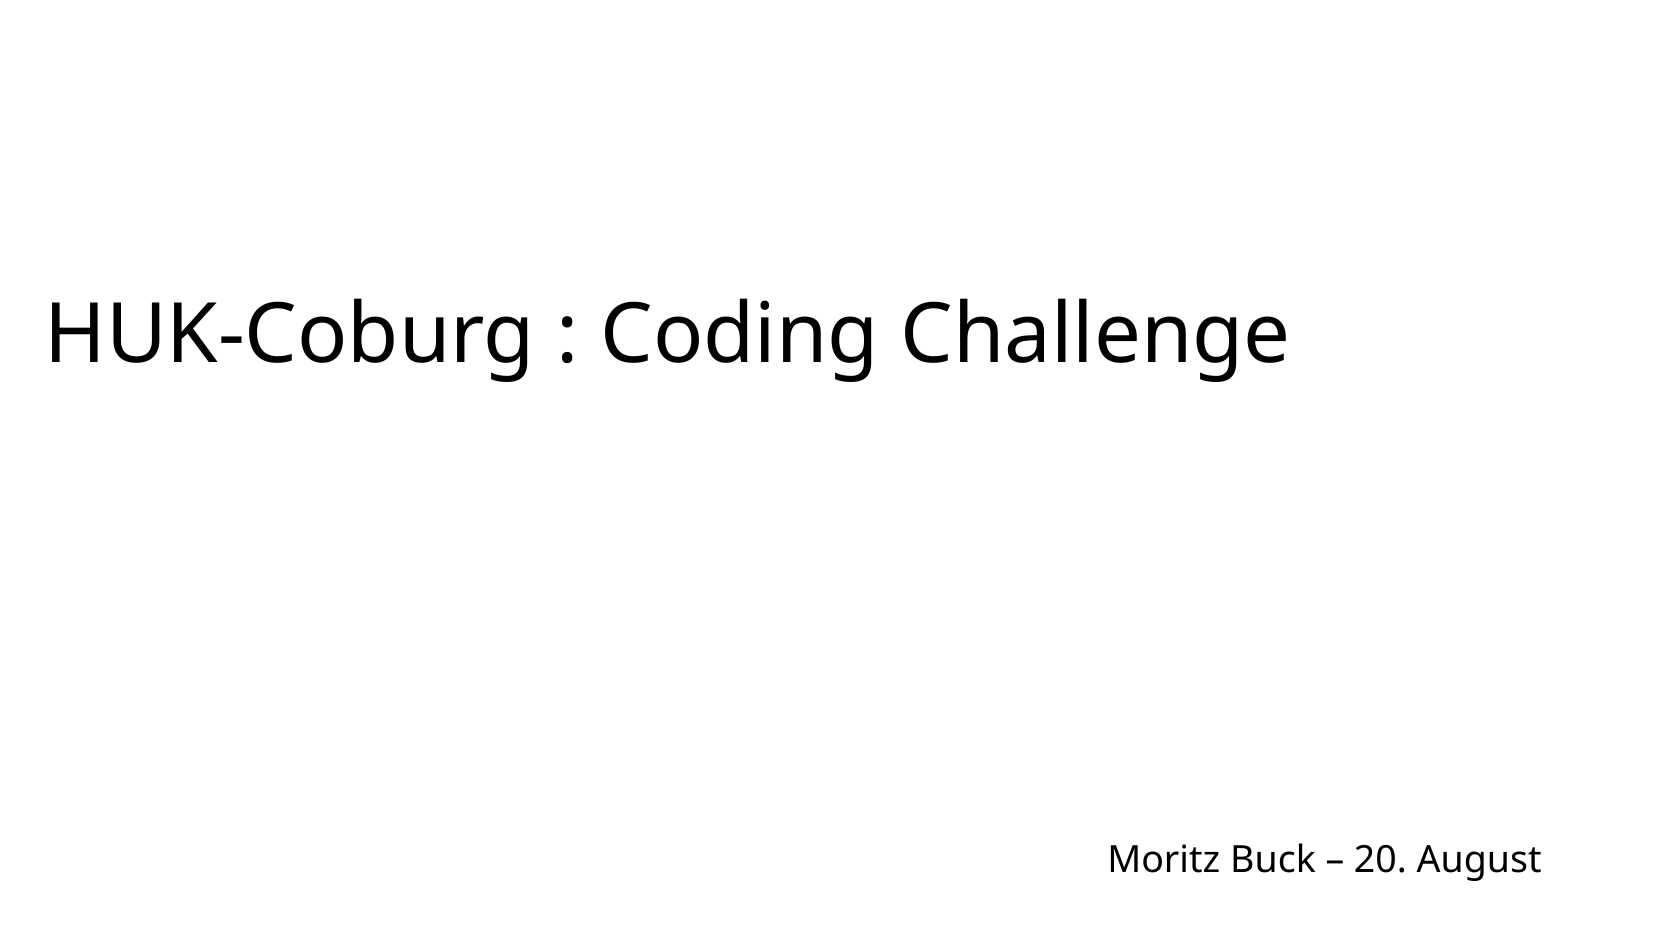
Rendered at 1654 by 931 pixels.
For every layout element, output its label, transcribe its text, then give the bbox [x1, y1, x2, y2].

text_box Moritz Buck – 20. August [1092, 825, 1595, 886]
text_box HUK-Coburg : Coding Challenge [29, 265, 1477, 383]
